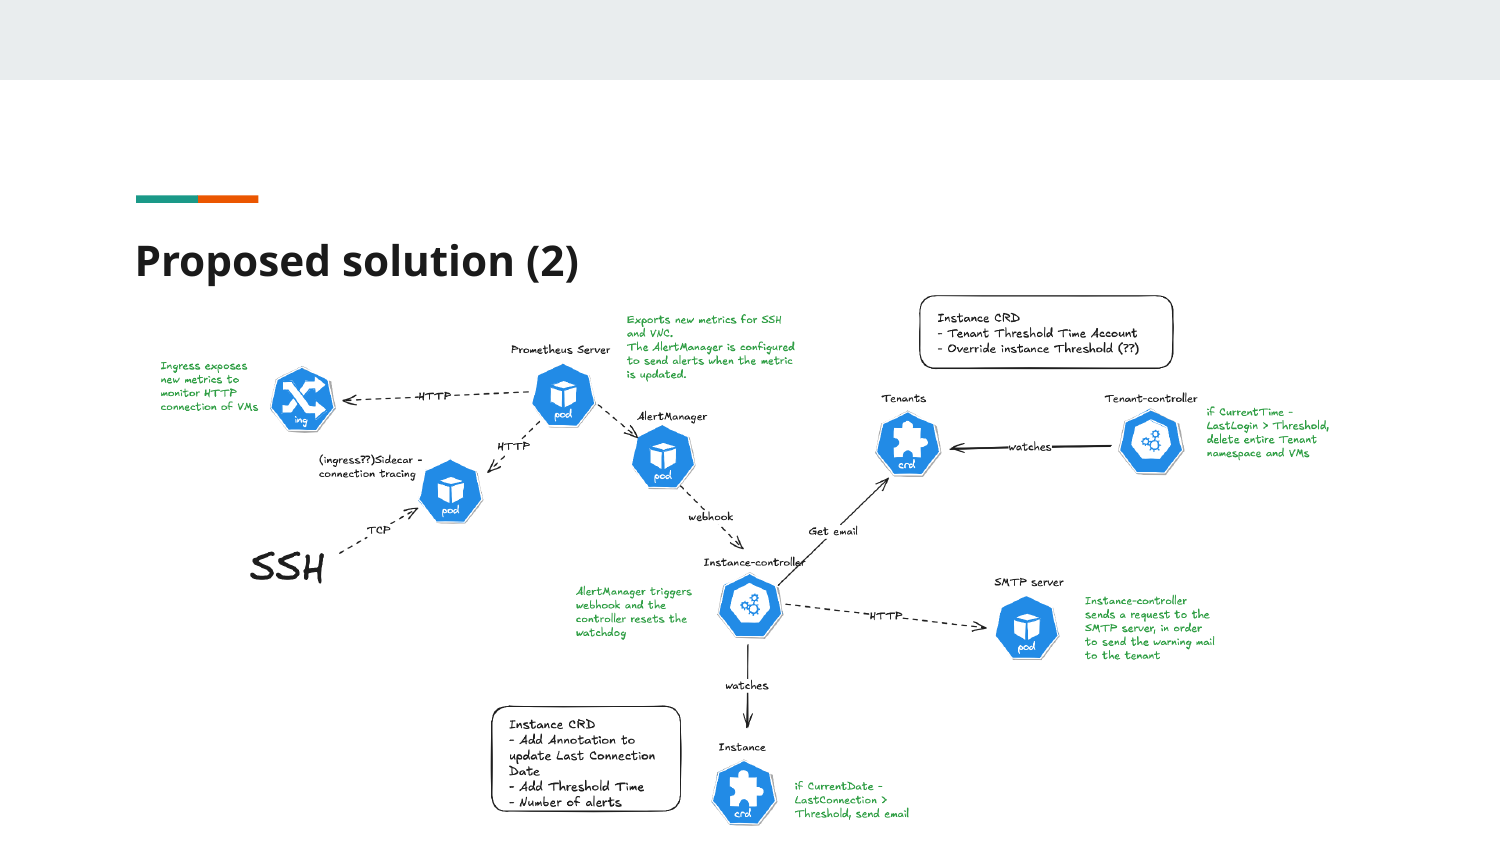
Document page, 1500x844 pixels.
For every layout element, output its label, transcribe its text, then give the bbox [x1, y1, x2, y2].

title Proposed solution (2) [119, 216, 1381, 305]
picture [155, 305, 1345, 830]
